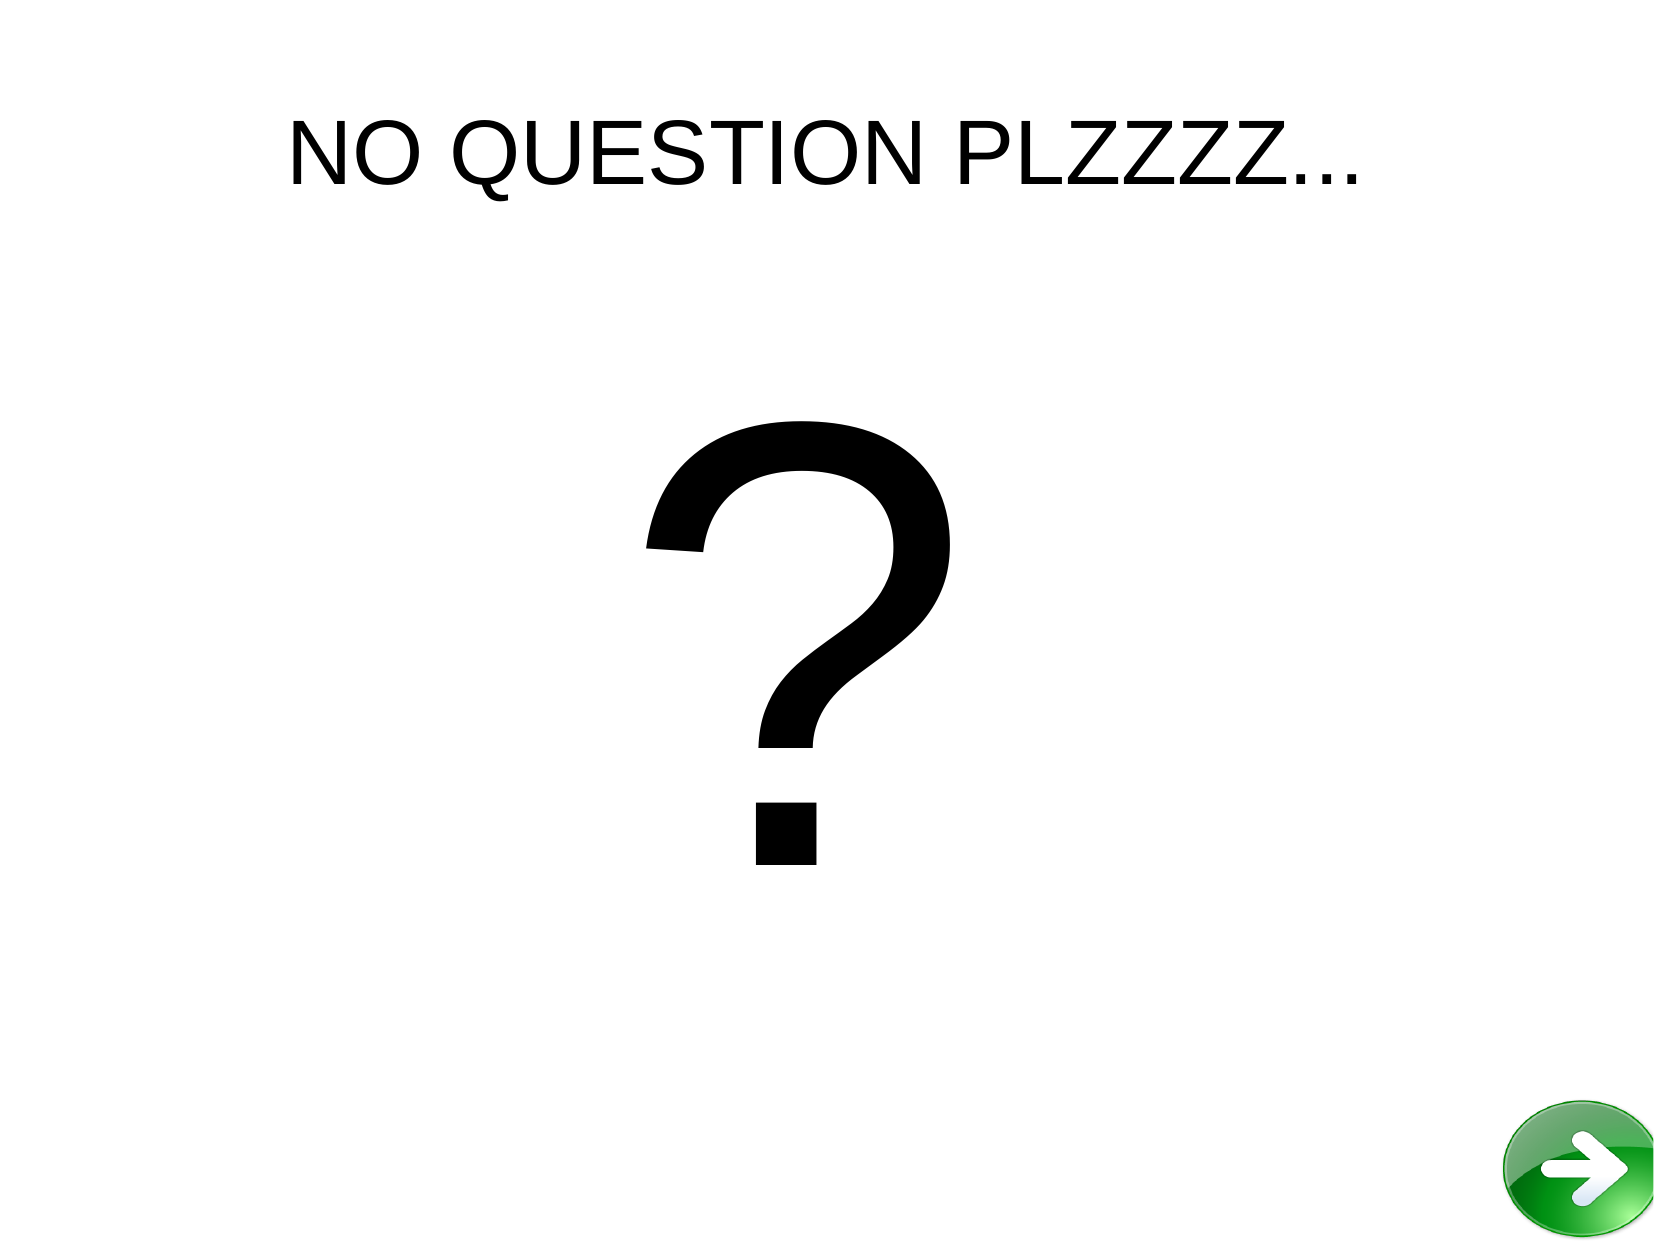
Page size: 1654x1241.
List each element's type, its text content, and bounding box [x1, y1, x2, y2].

picture [1500, 1098, 1654, 1241]
list ? [82, 290, 1571, 1010]
title NO QUESTION PLZZZZ... [82, 49, 1571, 257]
